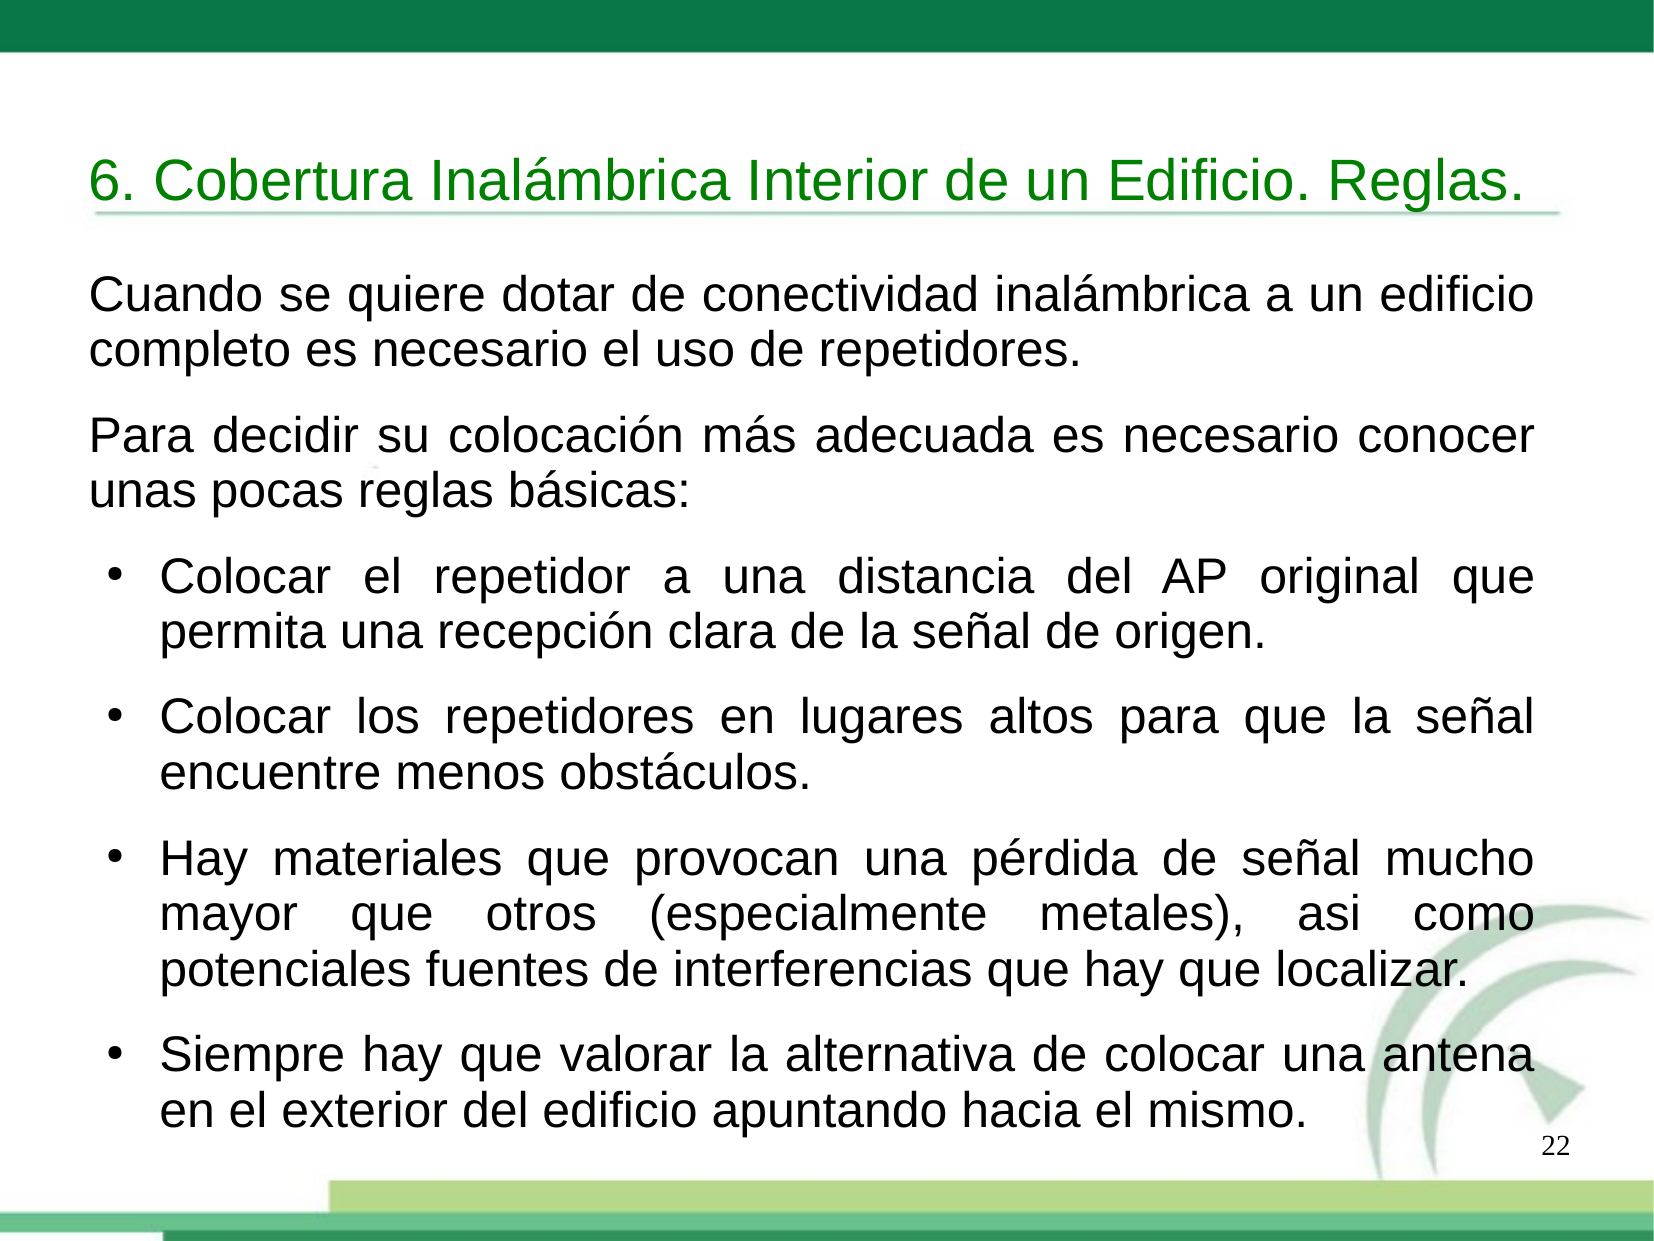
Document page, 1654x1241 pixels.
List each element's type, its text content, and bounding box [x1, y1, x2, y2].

text_box 6. Cobertura Inalámbrica Interior de un Edificio. Reglas. [88, 147, 1565, 223]
picture [0, 0, 1654, 1241]
list Cuando se quiere dotar de conectividad inalámbrica a un edificio completo es necesario el uso de repetidores. Para decidir su colocación más adecuada es necesario conocer unas pocas reglas básicas: Colocar el repetidor a una distancia del AP original que permita una recepción clara de la señal de origen. Colocar los repetidores en lugares altos para que la señal encuentre menos obstáculos. Hay materiales que provocan una pérdida de señal mucho mayor que otros (especialmente metales), asi como potenciales fuentes de interferencias que hay que localizar. Siempre hay que valorar la alternativa de colocar una antena en el exterior del edificio apuntando hacia el mismo. [88, 265, 1536, 1146]
